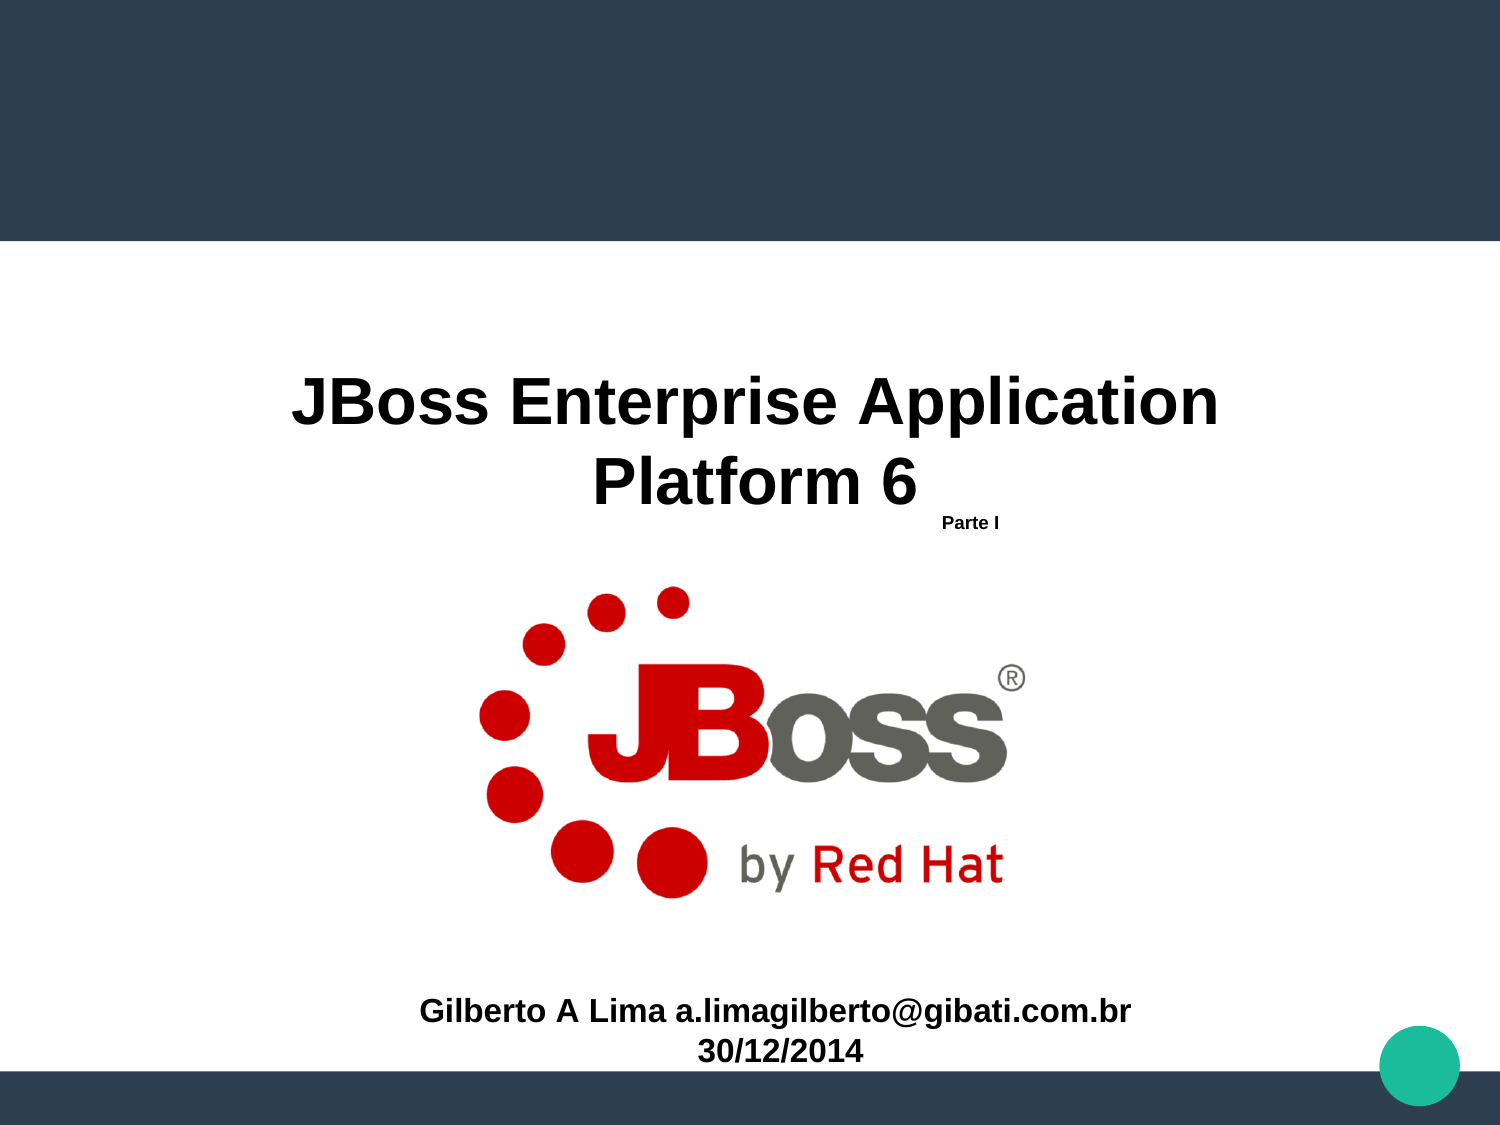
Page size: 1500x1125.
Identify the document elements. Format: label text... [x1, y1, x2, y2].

text_box JBoss Enterprise Application Platform 6 [194, 349, 1317, 526]
picture [472, 578, 1058, 947]
text_box Parte I [927, 503, 1157, 542]
text_box Gilberto A Lima a.limagilberto@gibati.com.br 30/12/2014 [379, 981, 1183, 1078]
